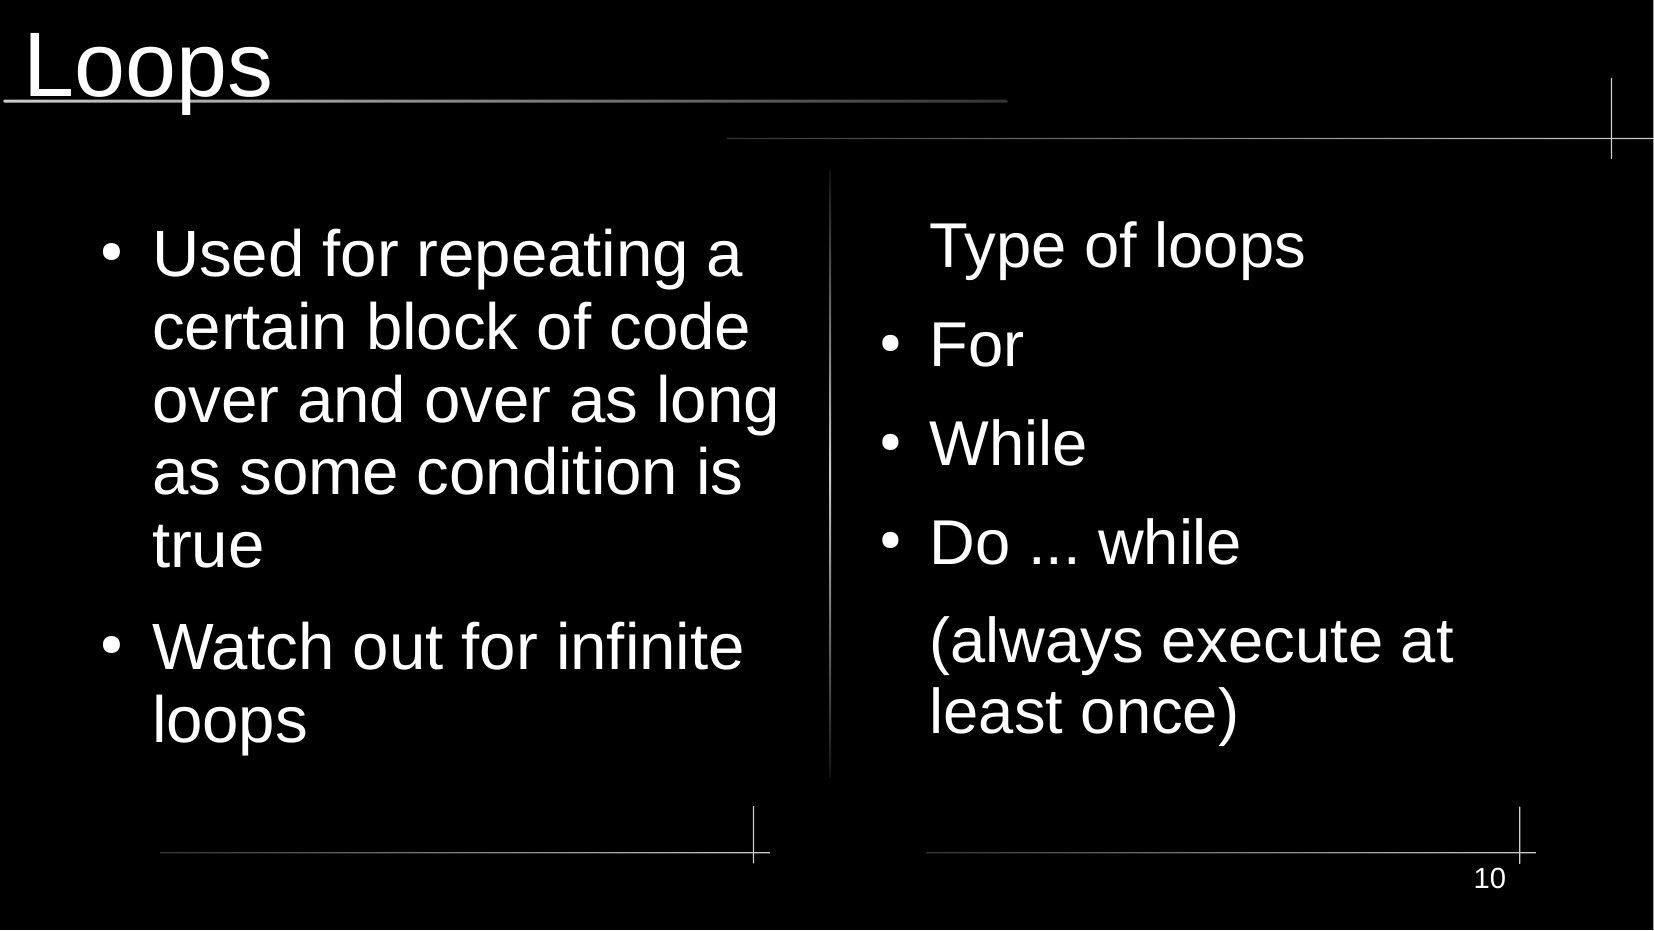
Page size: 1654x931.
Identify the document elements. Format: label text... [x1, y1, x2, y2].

list Type of loops For While Do ... while (always execute at least once) [862, 210, 1589, 751]
title Loops [23, 11, 1589, 119]
list Used for repeating a certain block of code over and over as long as some condition is true Watch out for infinite loops [82, 217, 809, 758]
